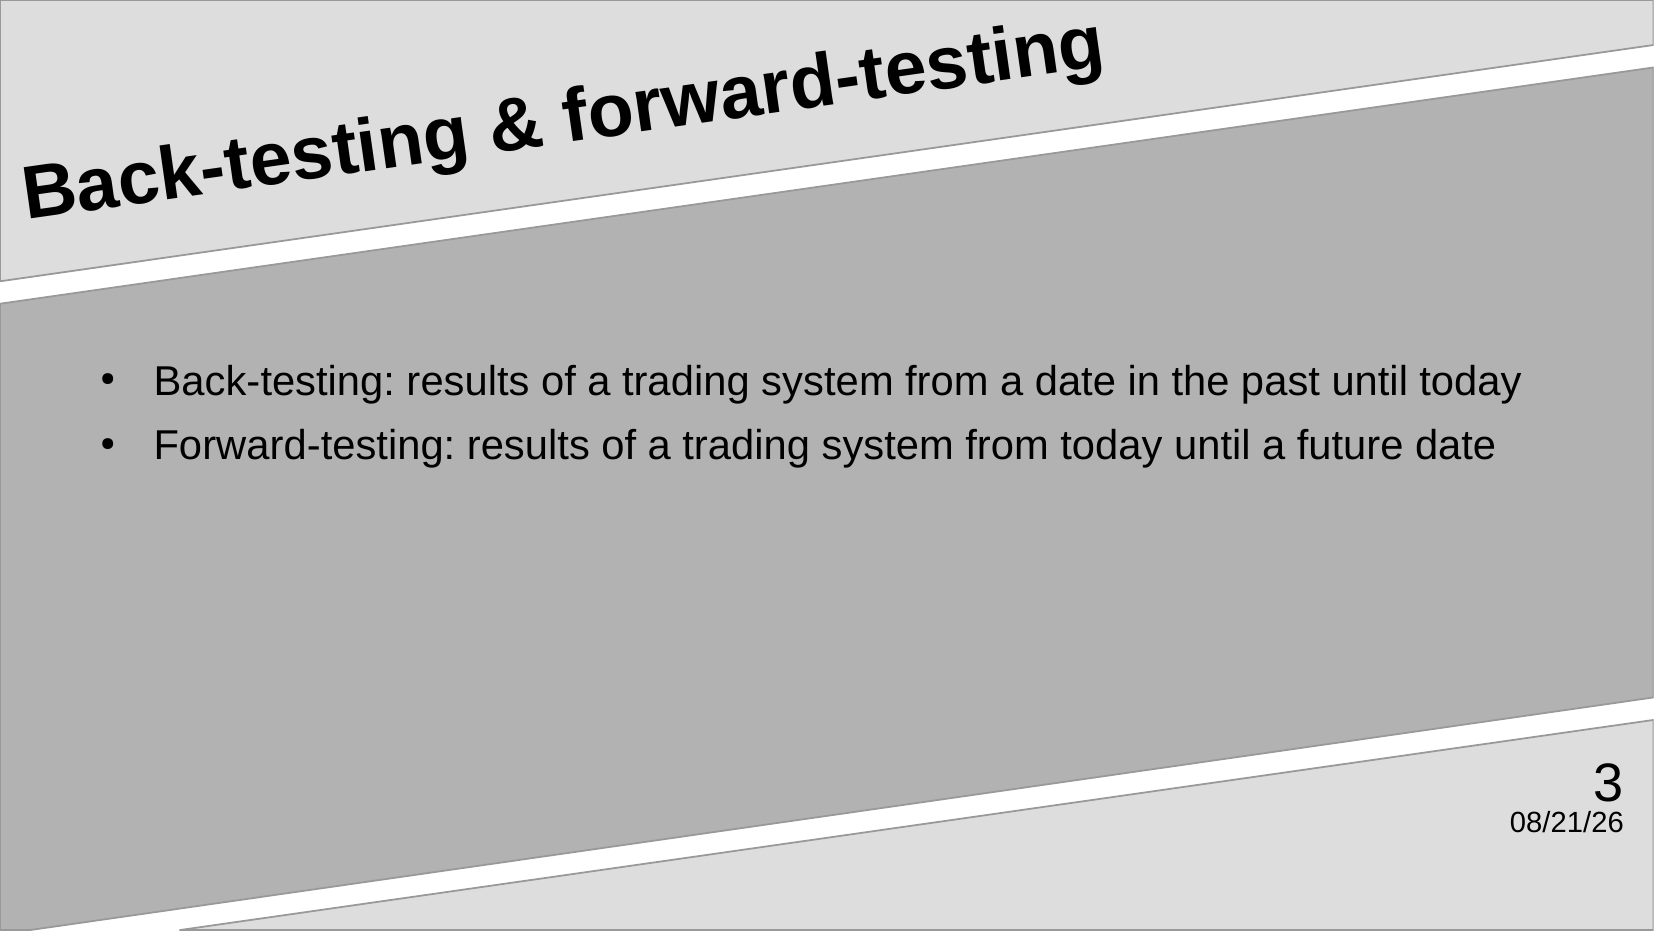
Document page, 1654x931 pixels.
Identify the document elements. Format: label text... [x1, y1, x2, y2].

title Back-testing & forward-testing [11, 0, 1496, 272]
list Back-testing: results of a trading system from a date in the past until today Forward-testing: results of a trading system from today until a future date [82, 292, 1538, 833]
